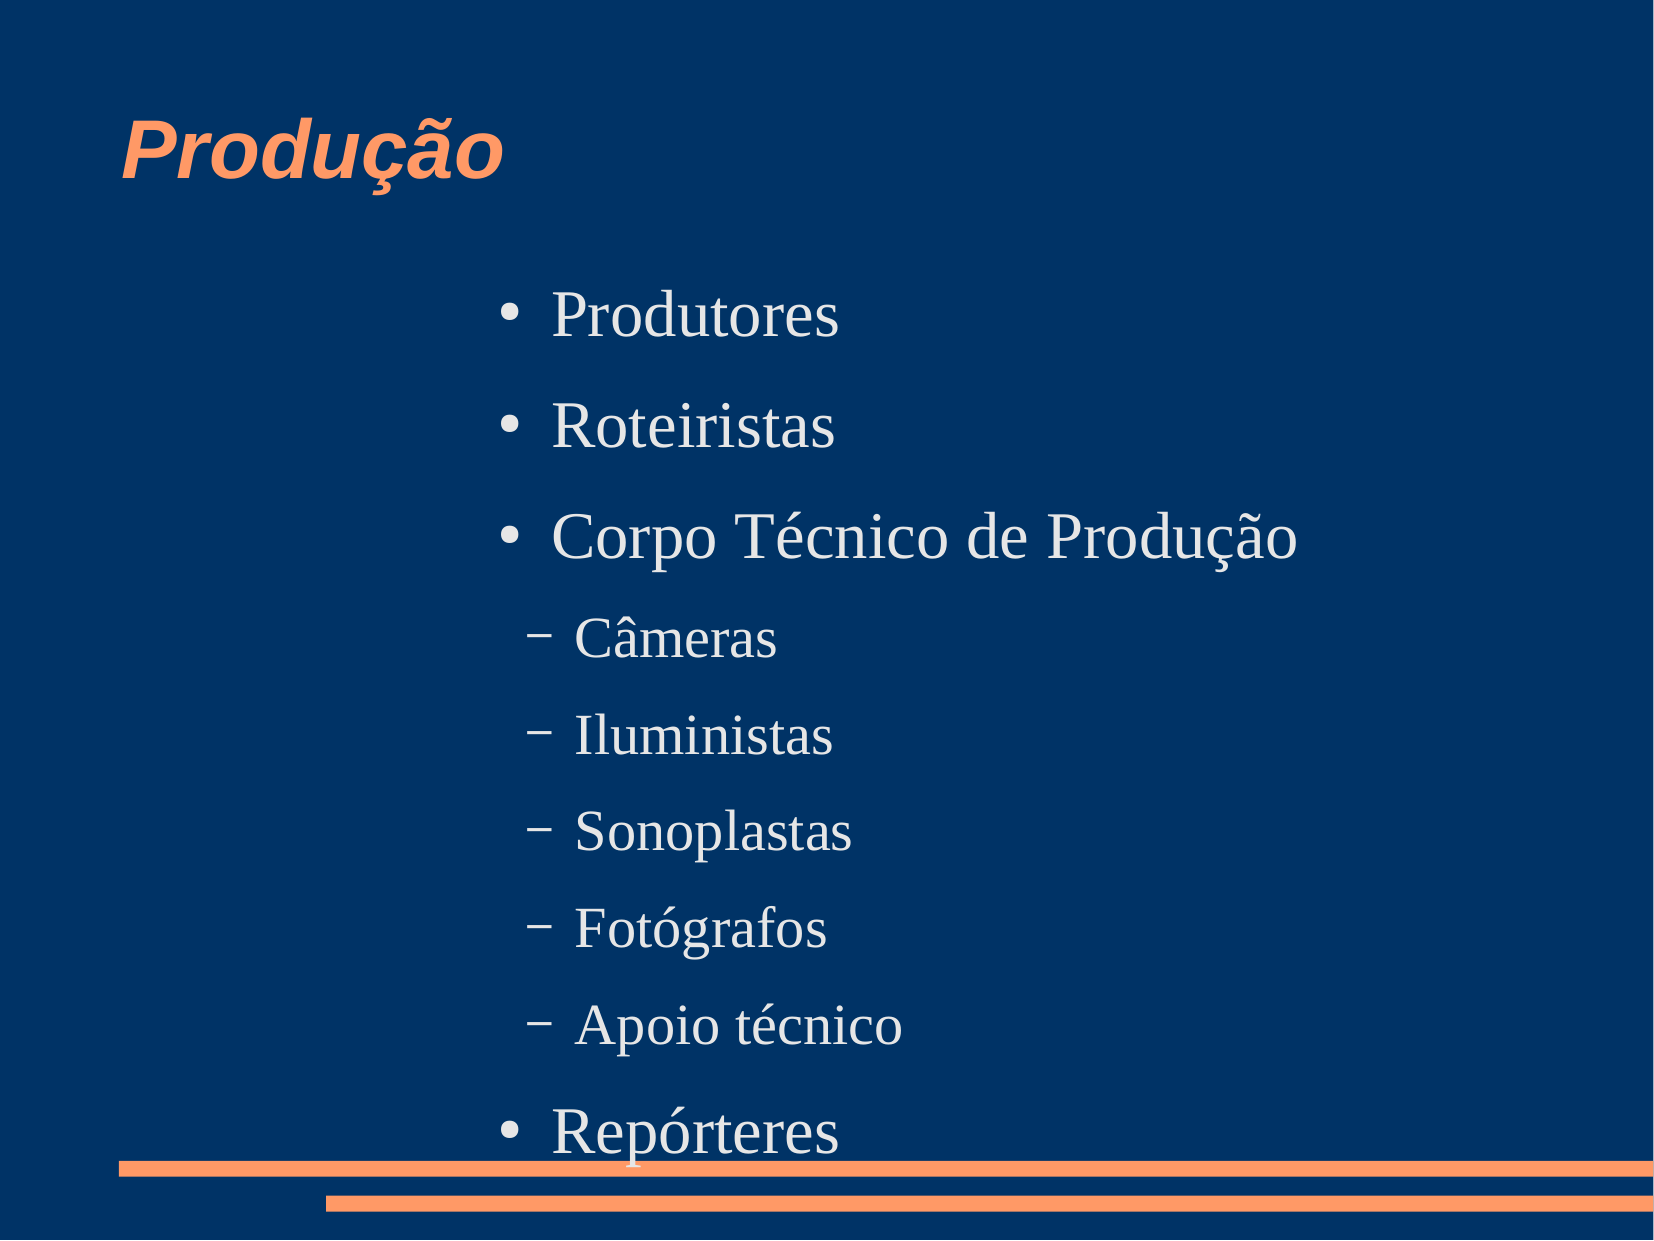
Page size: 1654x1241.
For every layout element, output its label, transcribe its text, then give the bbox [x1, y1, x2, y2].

title Produção [121, 46, 1534, 254]
list Produtores Roteiristas Corpo Técnico de Produção Câmeras Iluministas Sonoplastas Fotógrafos Apoio técnico Repórteres [480, 239, 1654, 1241]
